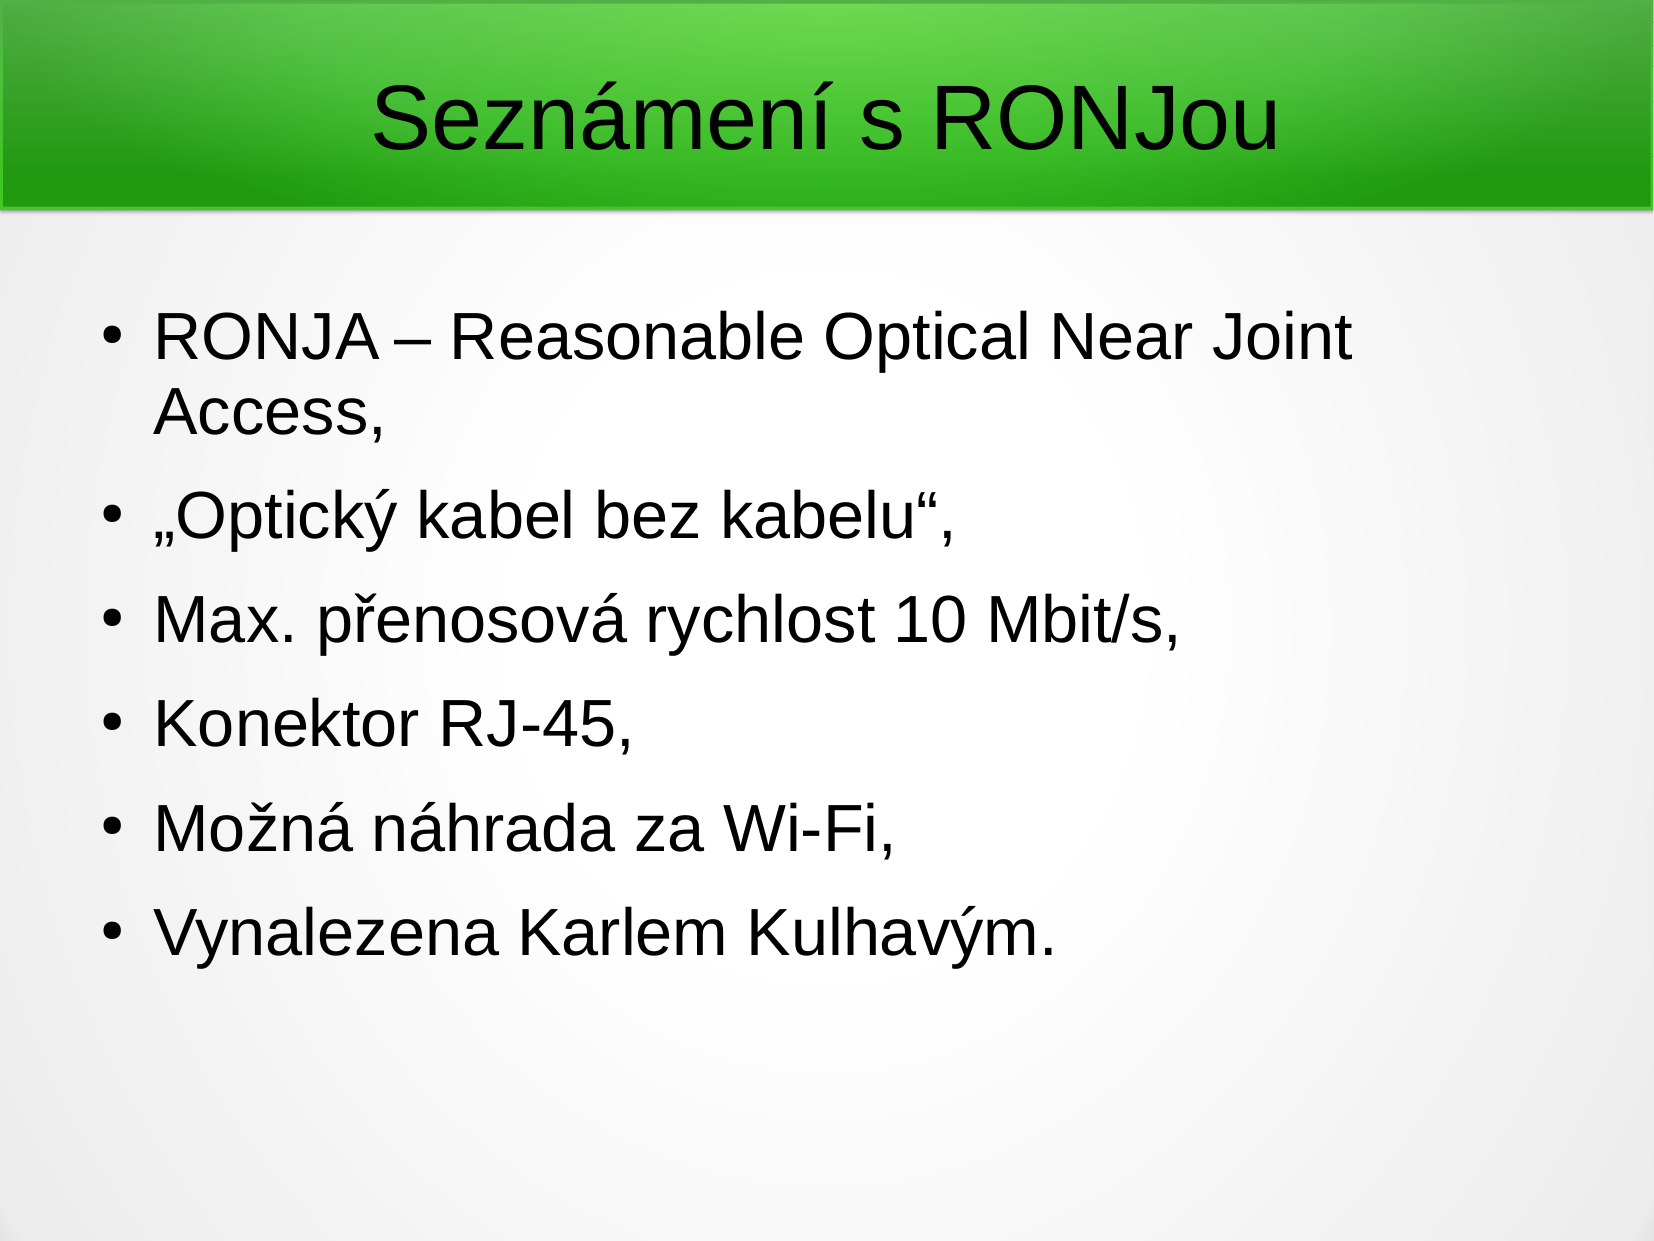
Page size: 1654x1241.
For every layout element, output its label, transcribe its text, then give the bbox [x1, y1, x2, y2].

title Seznámení s RONJou [82, 47, 1571, 189]
list RONJA – Reasonable Optical Near Joint Access, „Optický kabel bez kabelu“, Max. přenosová rychlost 10 Mbit/s, Konektor RJ-45, Možná náhrada za Wi-Fi, Vynalezena Karlem Kulhavým. [82, 299, 1571, 1019]
